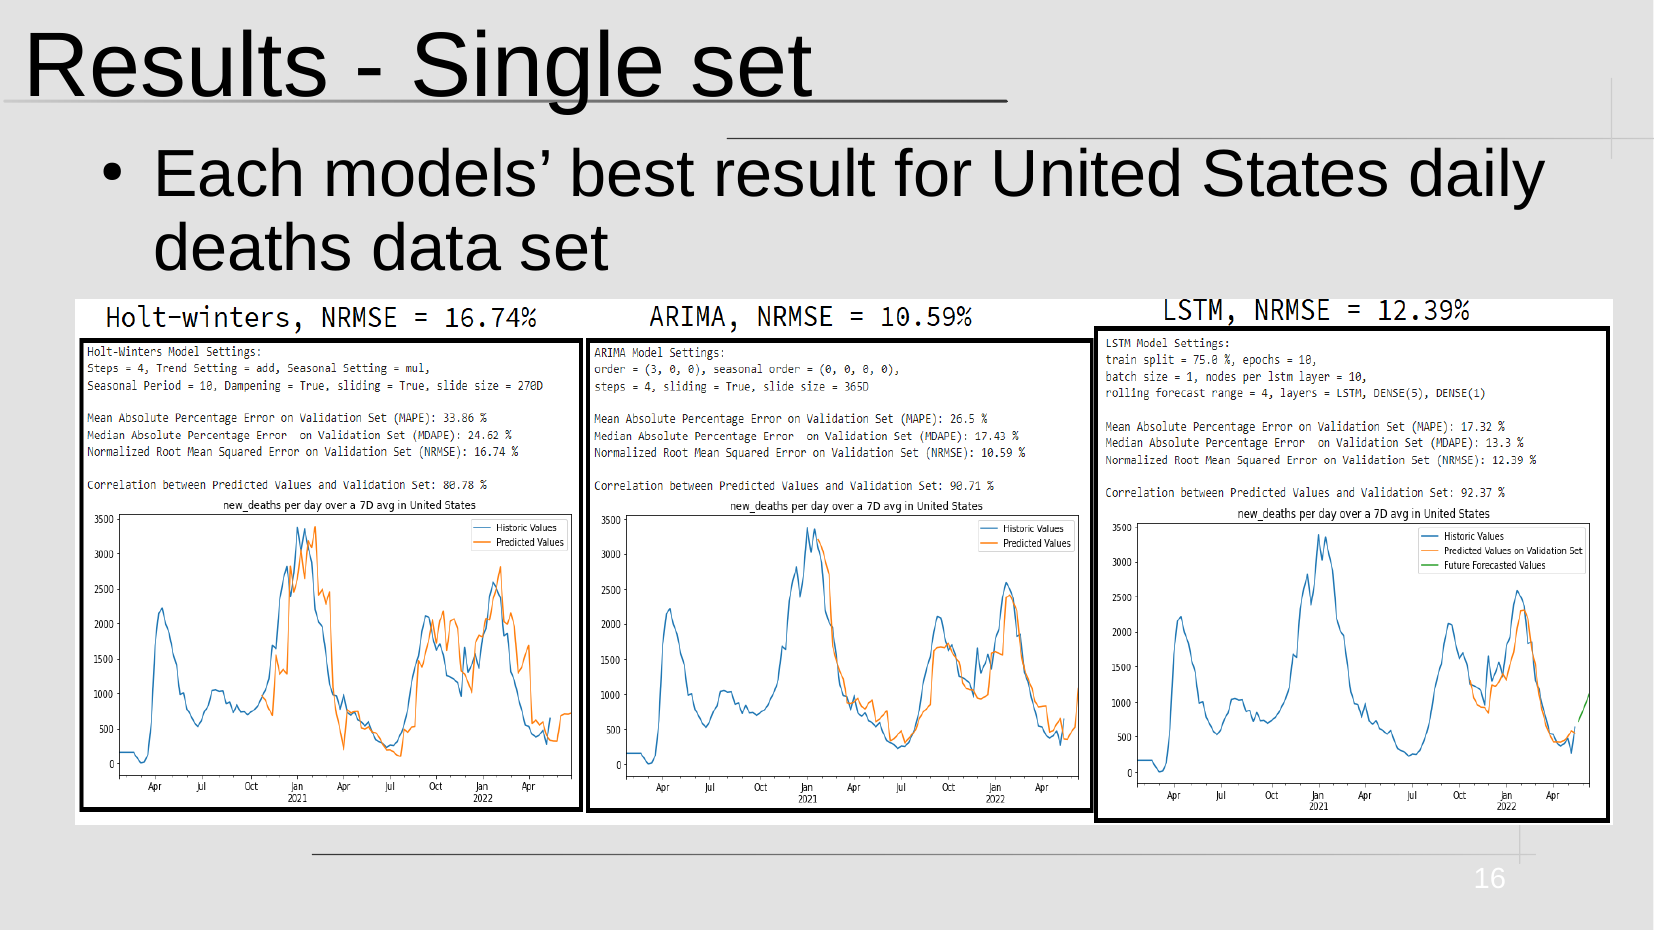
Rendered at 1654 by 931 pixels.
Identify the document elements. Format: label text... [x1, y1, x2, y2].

picture [75, 299, 1613, 826]
list Each models’ best result for United States daily deaths data set [82, 135, 1571, 299]
title Results - Single set [23, 11, 1589, 119]
